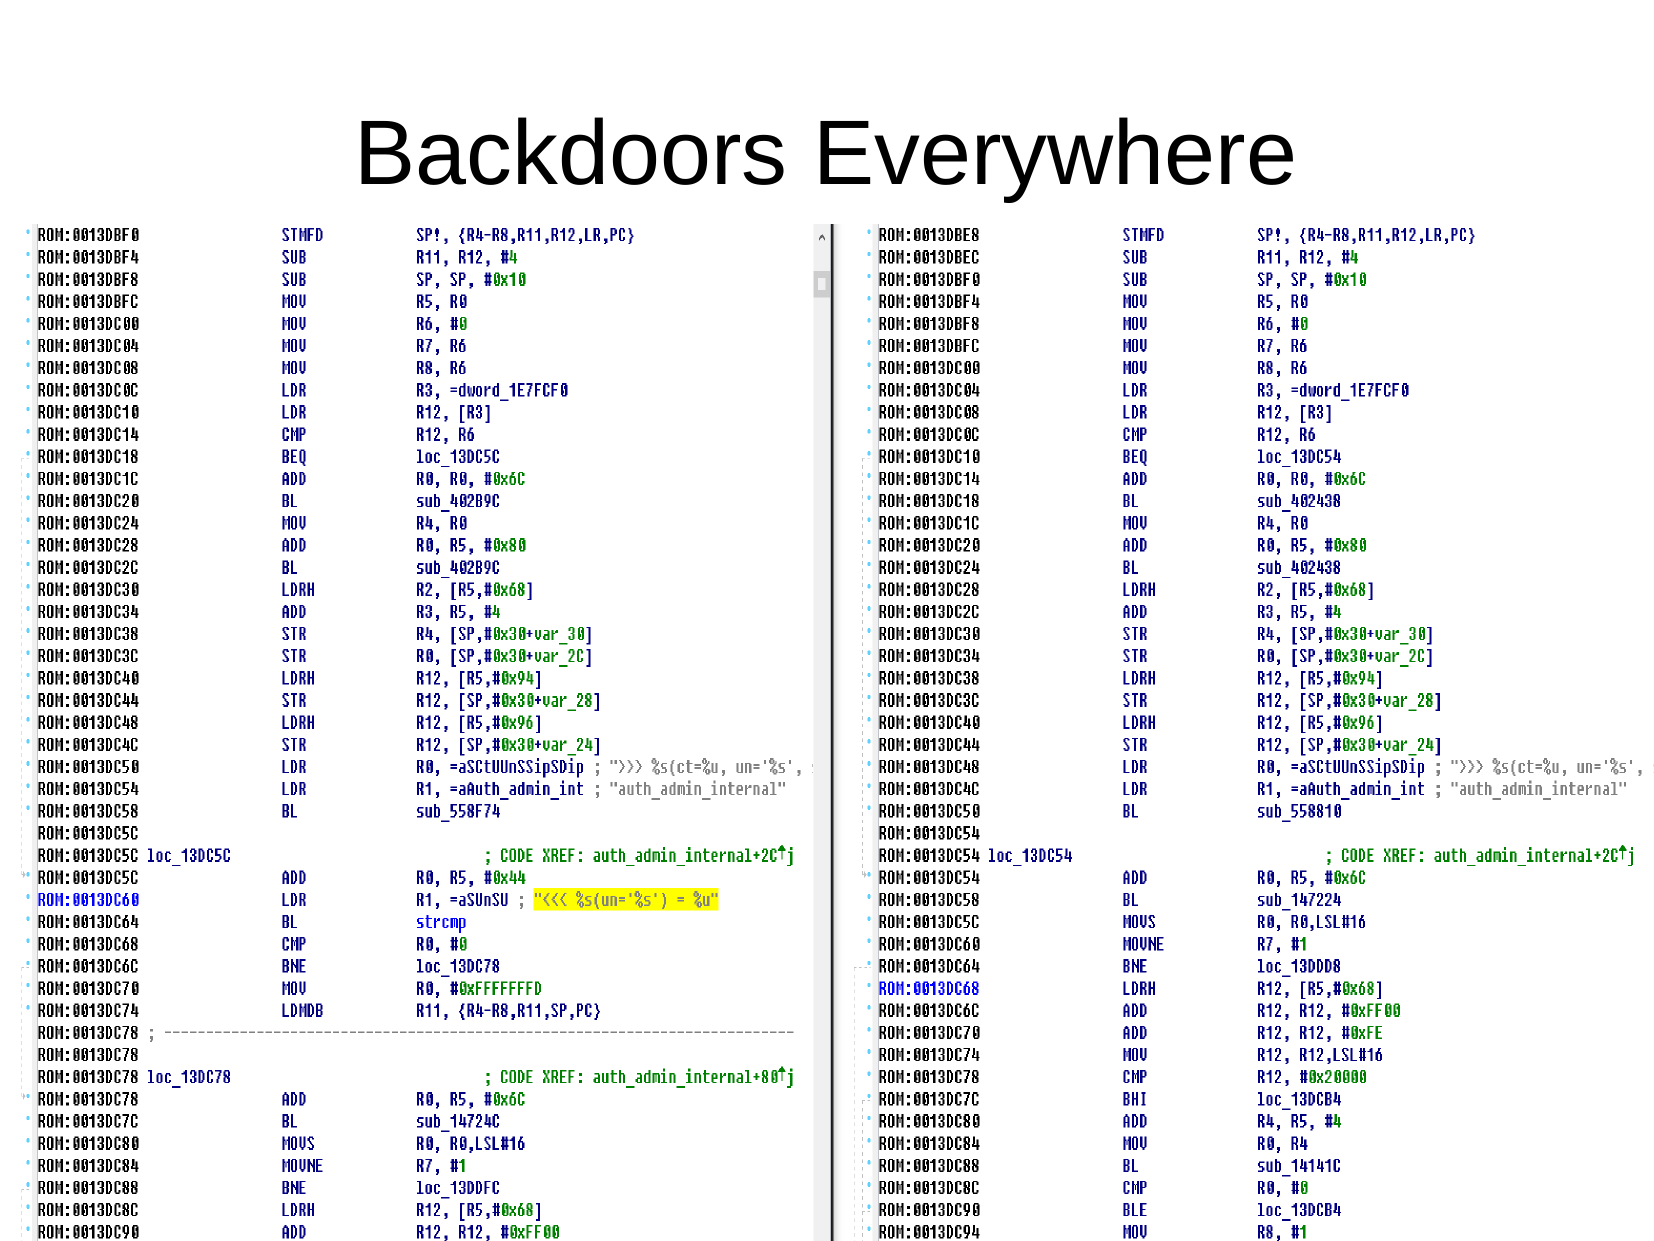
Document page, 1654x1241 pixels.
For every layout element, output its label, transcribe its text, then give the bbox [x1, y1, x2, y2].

picture [0, 224, 1654, 1241]
title Backdoors Everywhere [82, 49, 1571, 224]
